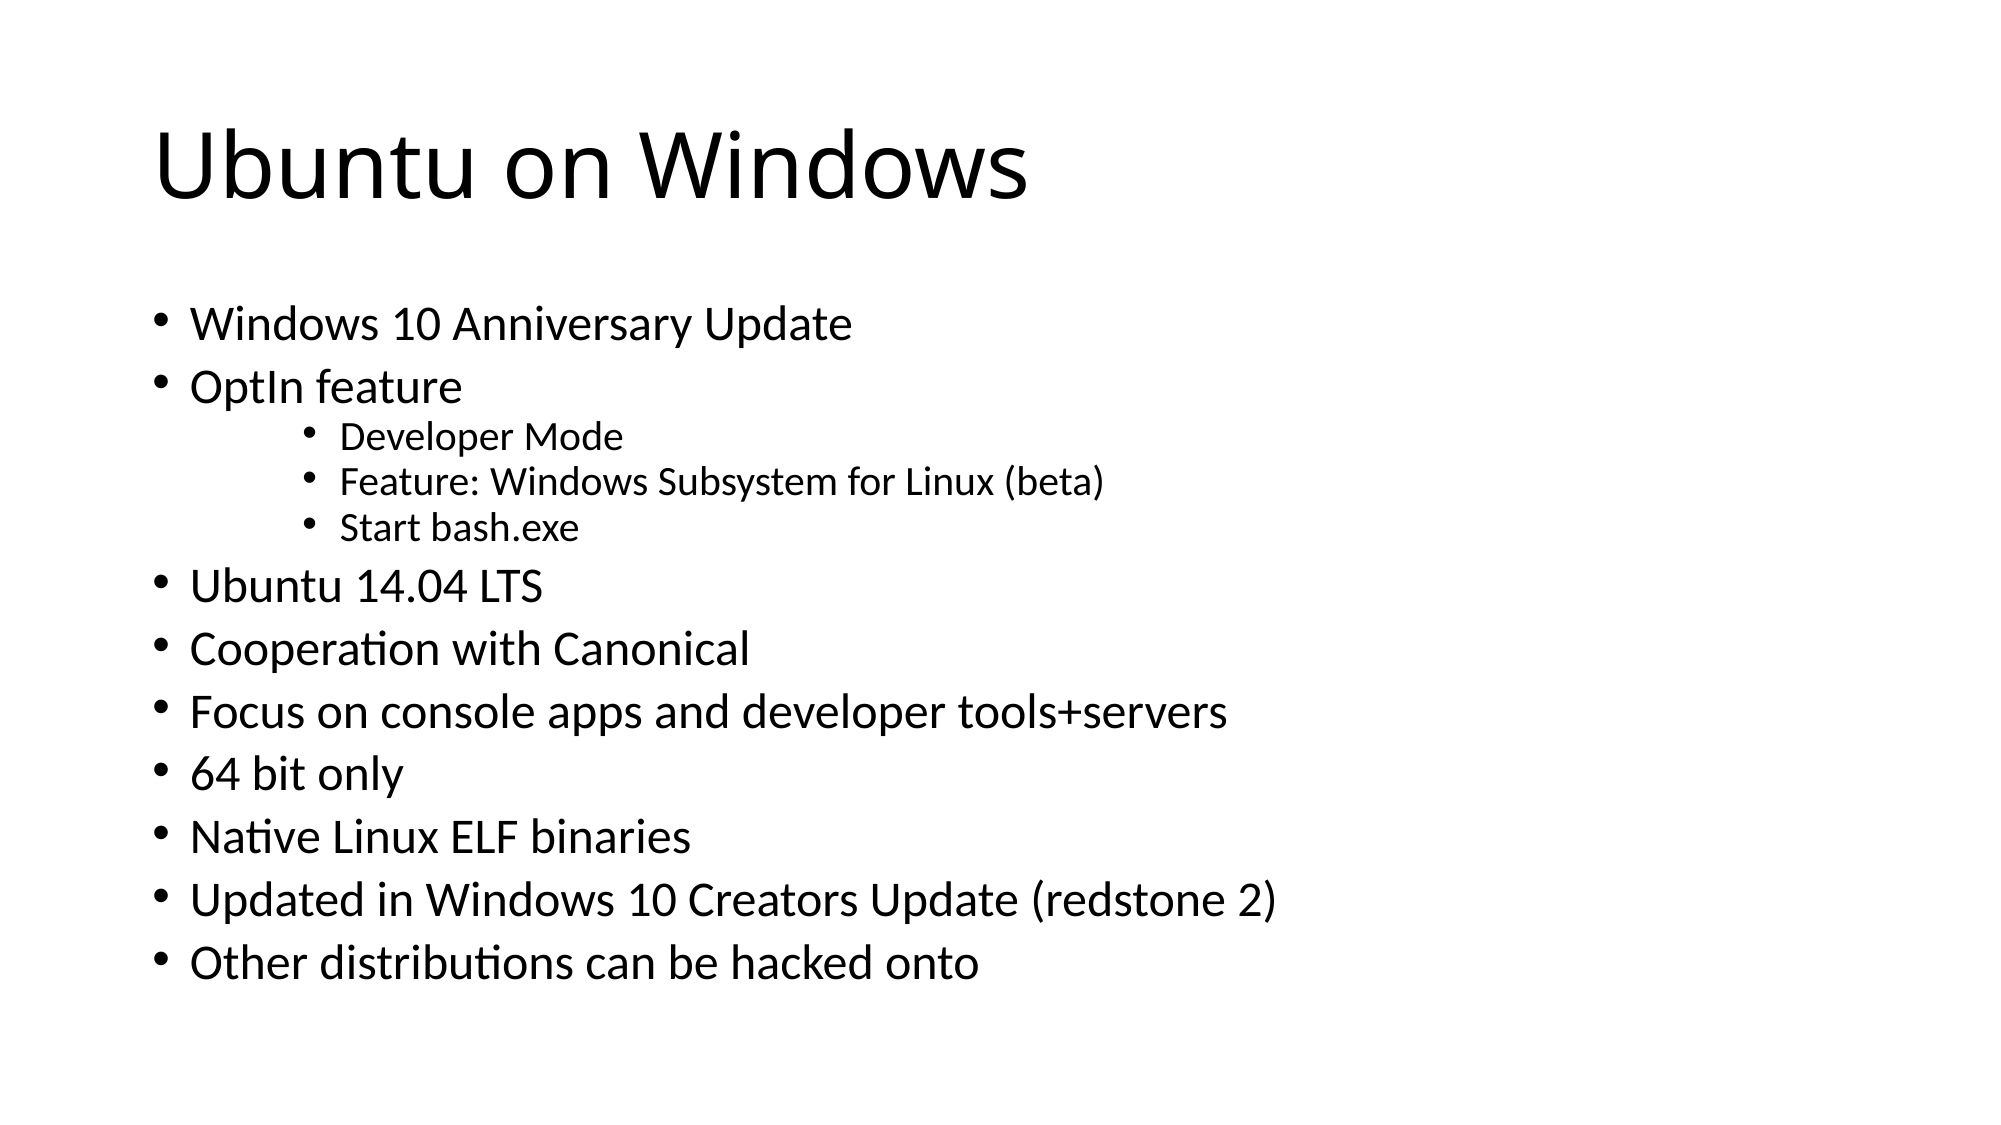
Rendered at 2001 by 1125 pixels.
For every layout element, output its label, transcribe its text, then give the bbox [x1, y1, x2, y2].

list Windows 10 Anniversary Update OptIn feature Developer Mode Feature: Windows Subsystem for Linux (beta) Start bash.exe Ubuntu 14.04 LTS Cooperation with Canonical Focus on console apps and developer tools+servers 64 bit only Native Linux ELF binaries Updated in Windows 10 Creators Update (redstone 2) Other distributions can be hacked onto [137, 299, 1863, 1014]
title Ubuntu on Windows [137, 59, 1863, 278]
